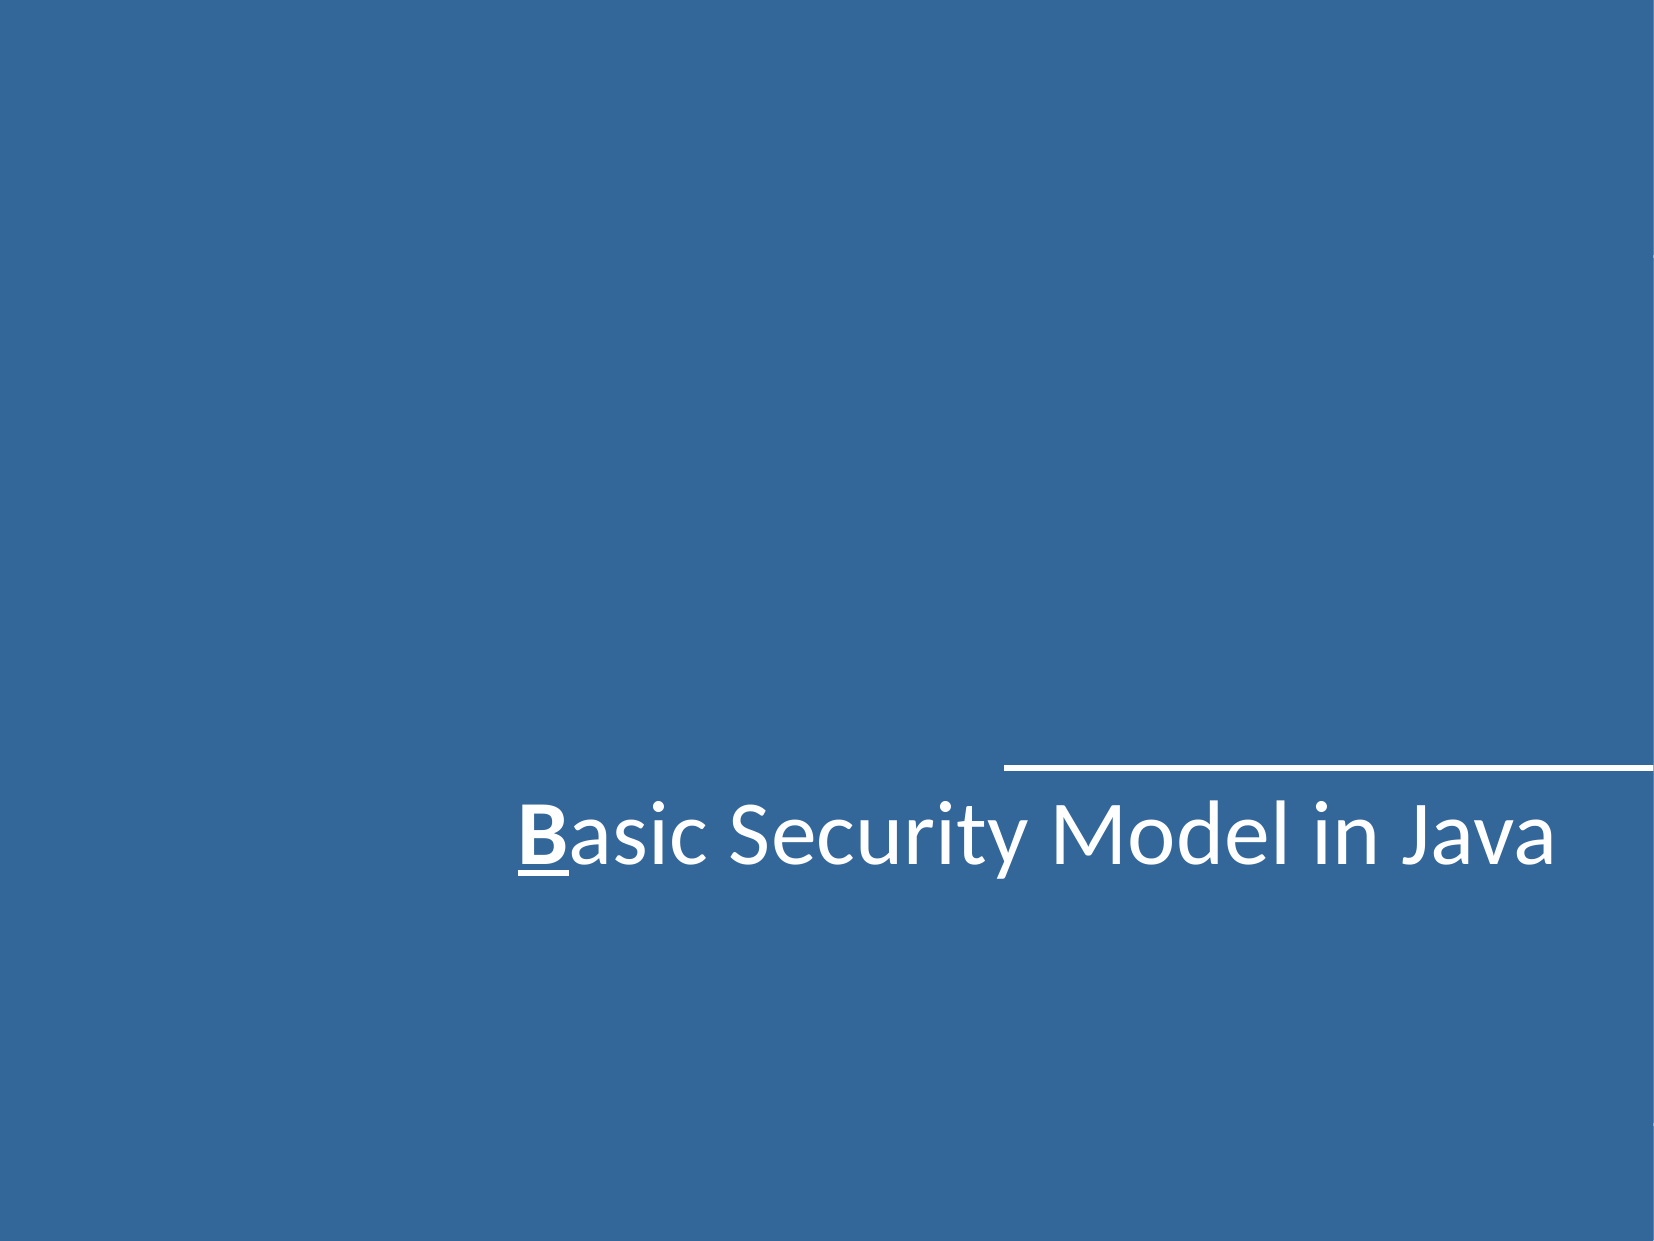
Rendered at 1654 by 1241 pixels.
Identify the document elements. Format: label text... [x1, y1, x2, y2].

text_box [0, 0, 1654, 1241]
title Basic Security Model in Java [70, 773, 1559, 910]
